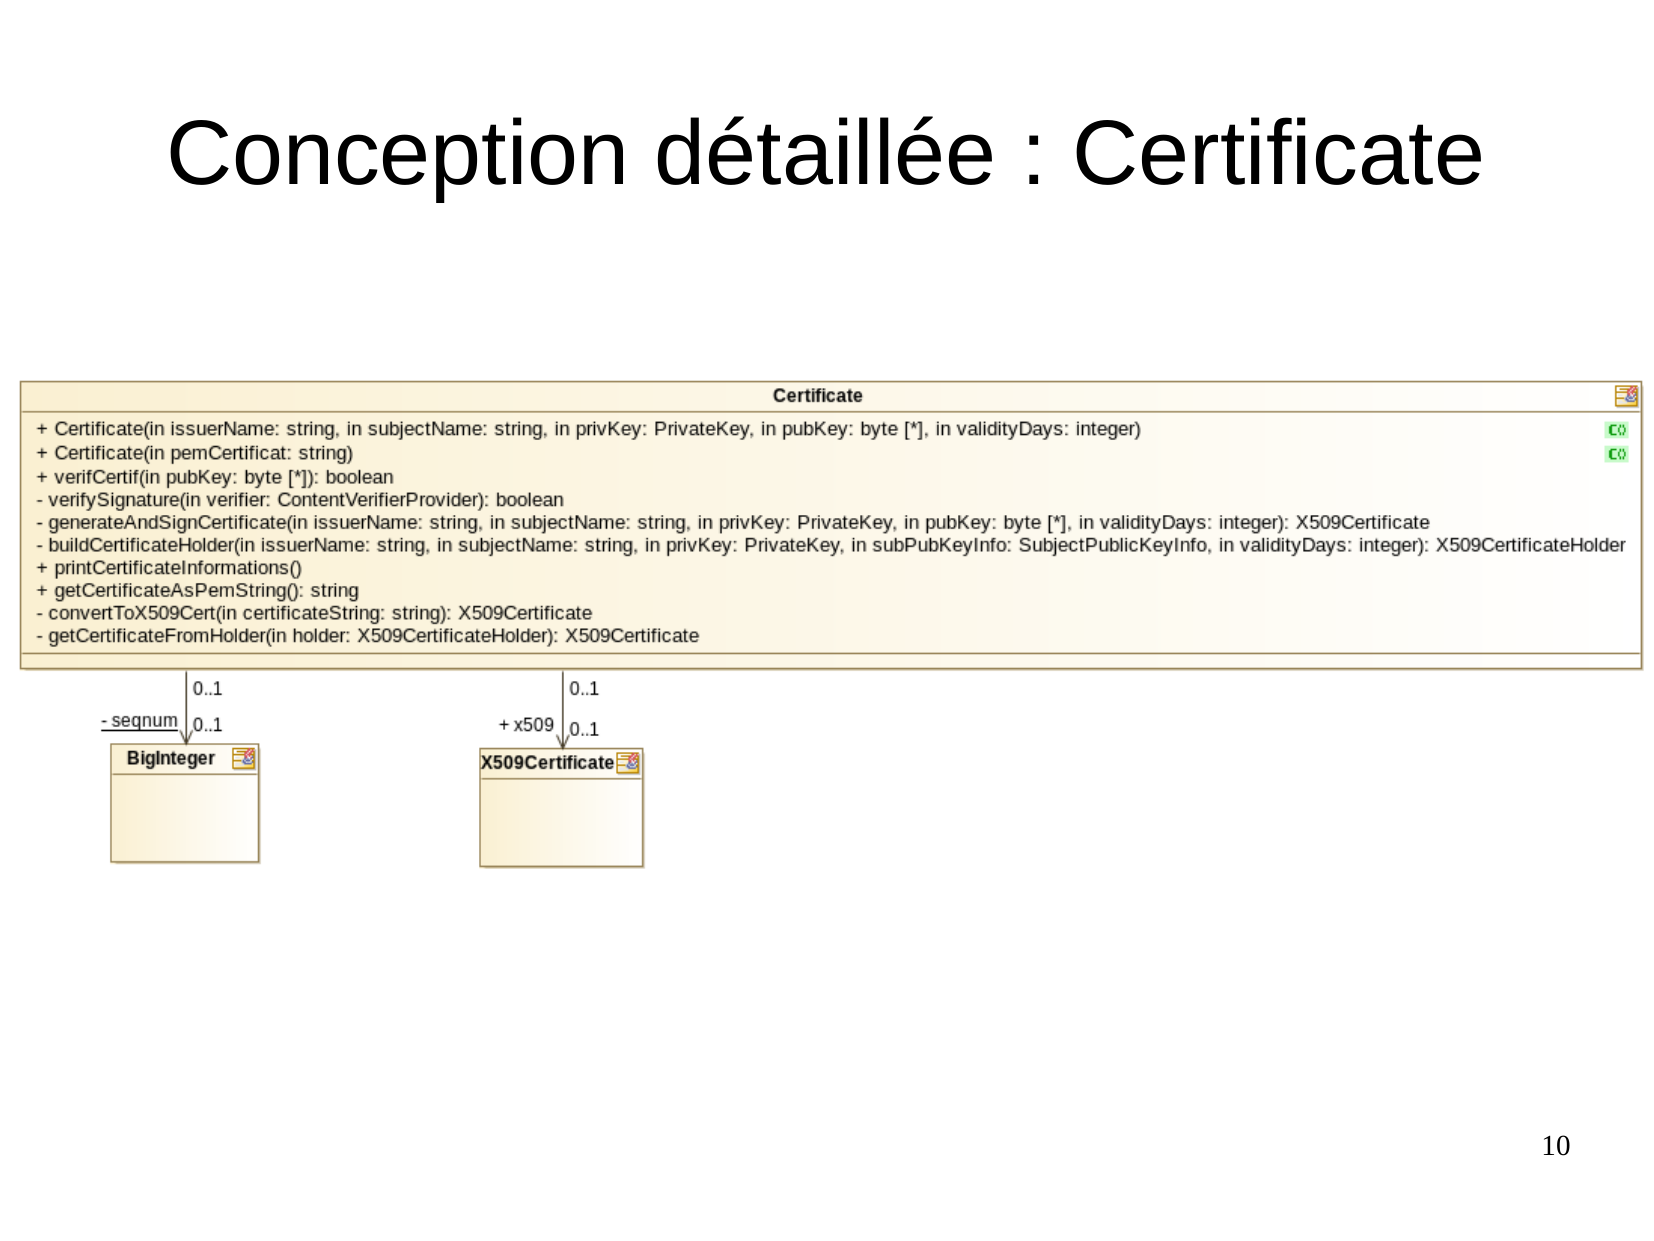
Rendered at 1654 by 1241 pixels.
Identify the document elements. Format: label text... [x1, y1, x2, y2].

picture [5, 366, 1654, 884]
title Conception détaillée : Certificate [82, 49, 1571, 257]
